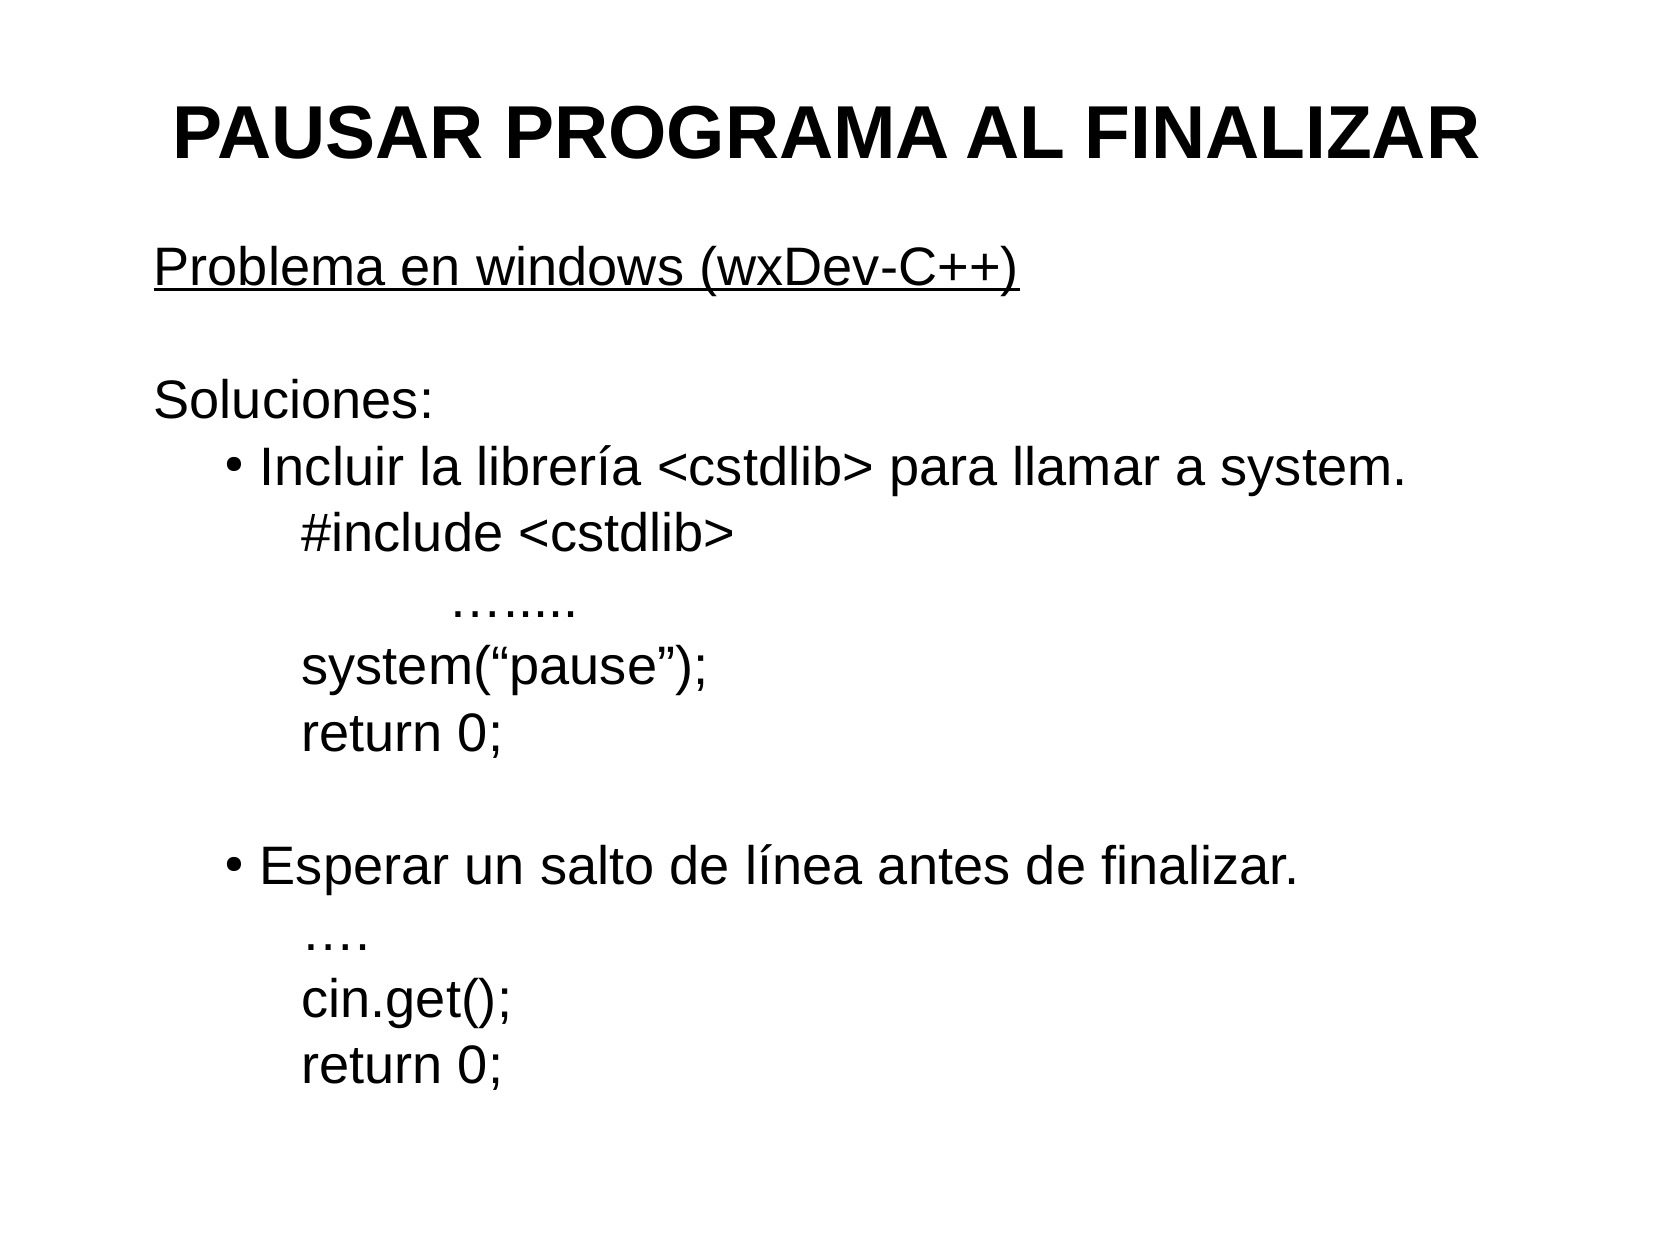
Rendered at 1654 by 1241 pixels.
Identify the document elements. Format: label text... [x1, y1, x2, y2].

text_box Problema en windows (wxDev-C++) Soluciones: Incluir la librería <cstdlib> para llamar a system. #include <cstdlib> …..... system(“pause”); return 0; Esperar un salto de línea antes de finalizar. …. cin.get(); return 0; [153, 236, 1548, 1166]
title PAUSAR PROGRAMA AL FINALIZAR [82, 29, 1571, 237]
